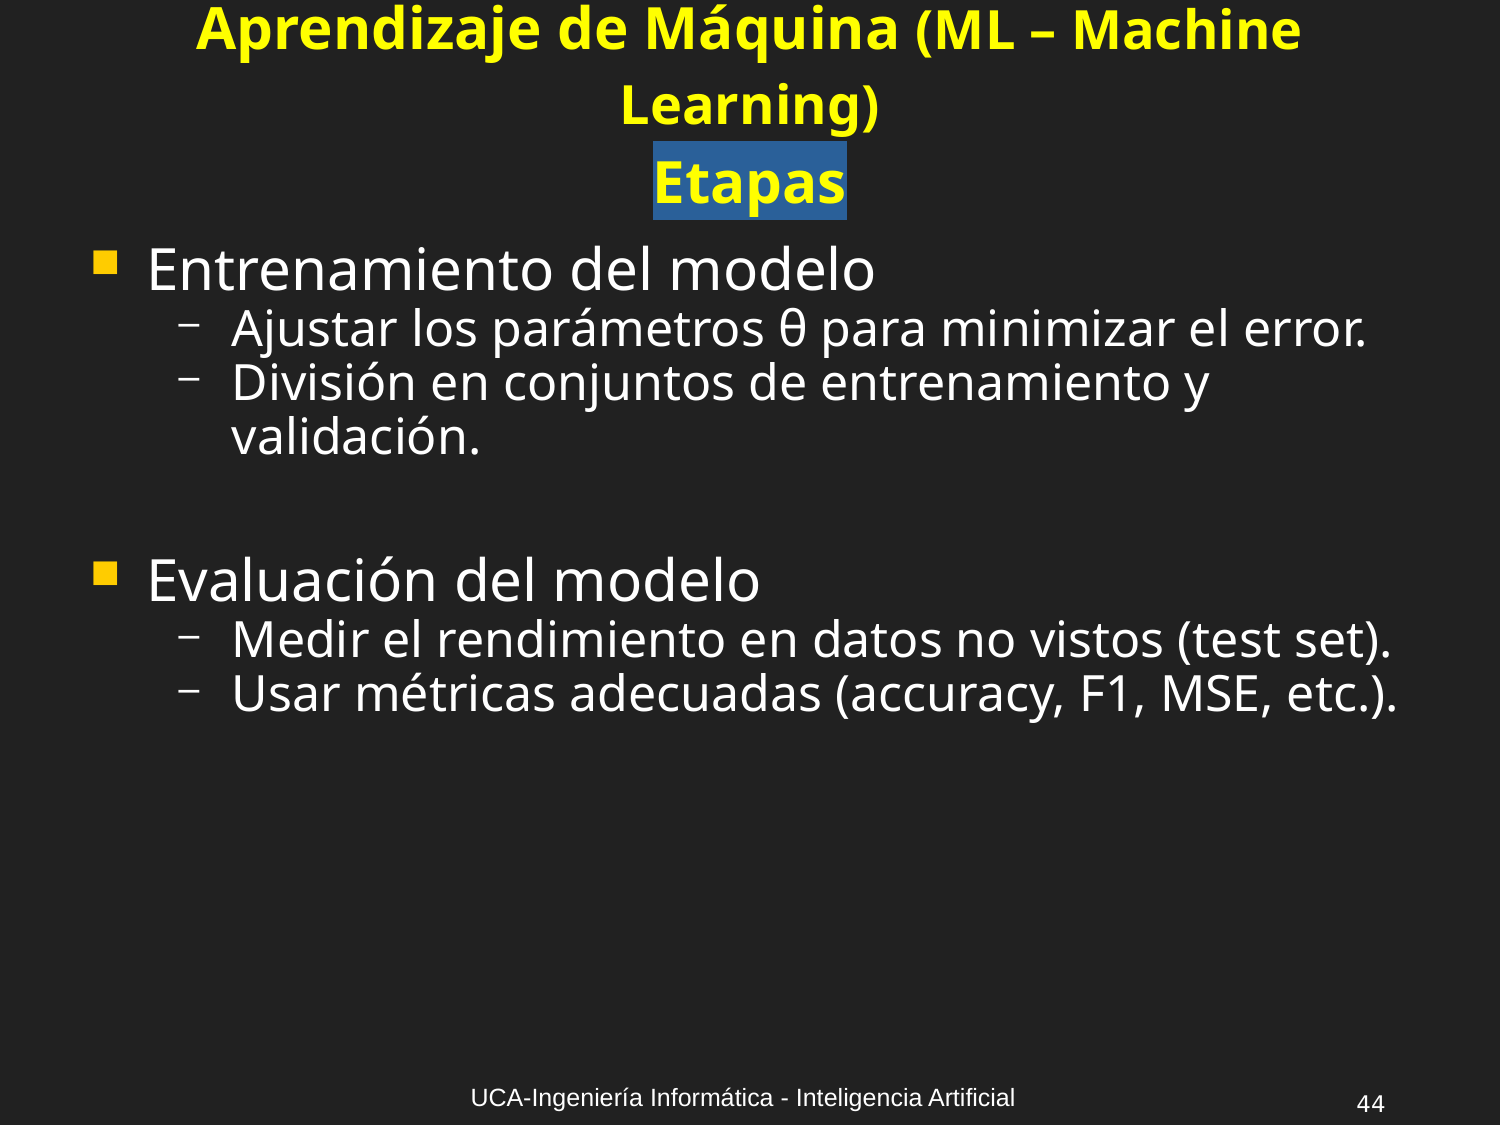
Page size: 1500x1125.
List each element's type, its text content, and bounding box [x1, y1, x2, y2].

title Aprendizaje de Máquina (ML – Machine Learning) Etapas [75, 45, 1425, 162]
text_box Entrenamiento del modelo Ajustar los parámetros θ para minimizar el error. División en conjuntos de entrenamiento y validación. Evaluación del modelo Medir el rendimiento en datos no vistos (test set). Usar métricas adecuadas (accuracy, F1, MSE, etc.). [75, 232, 1426, 1051]
